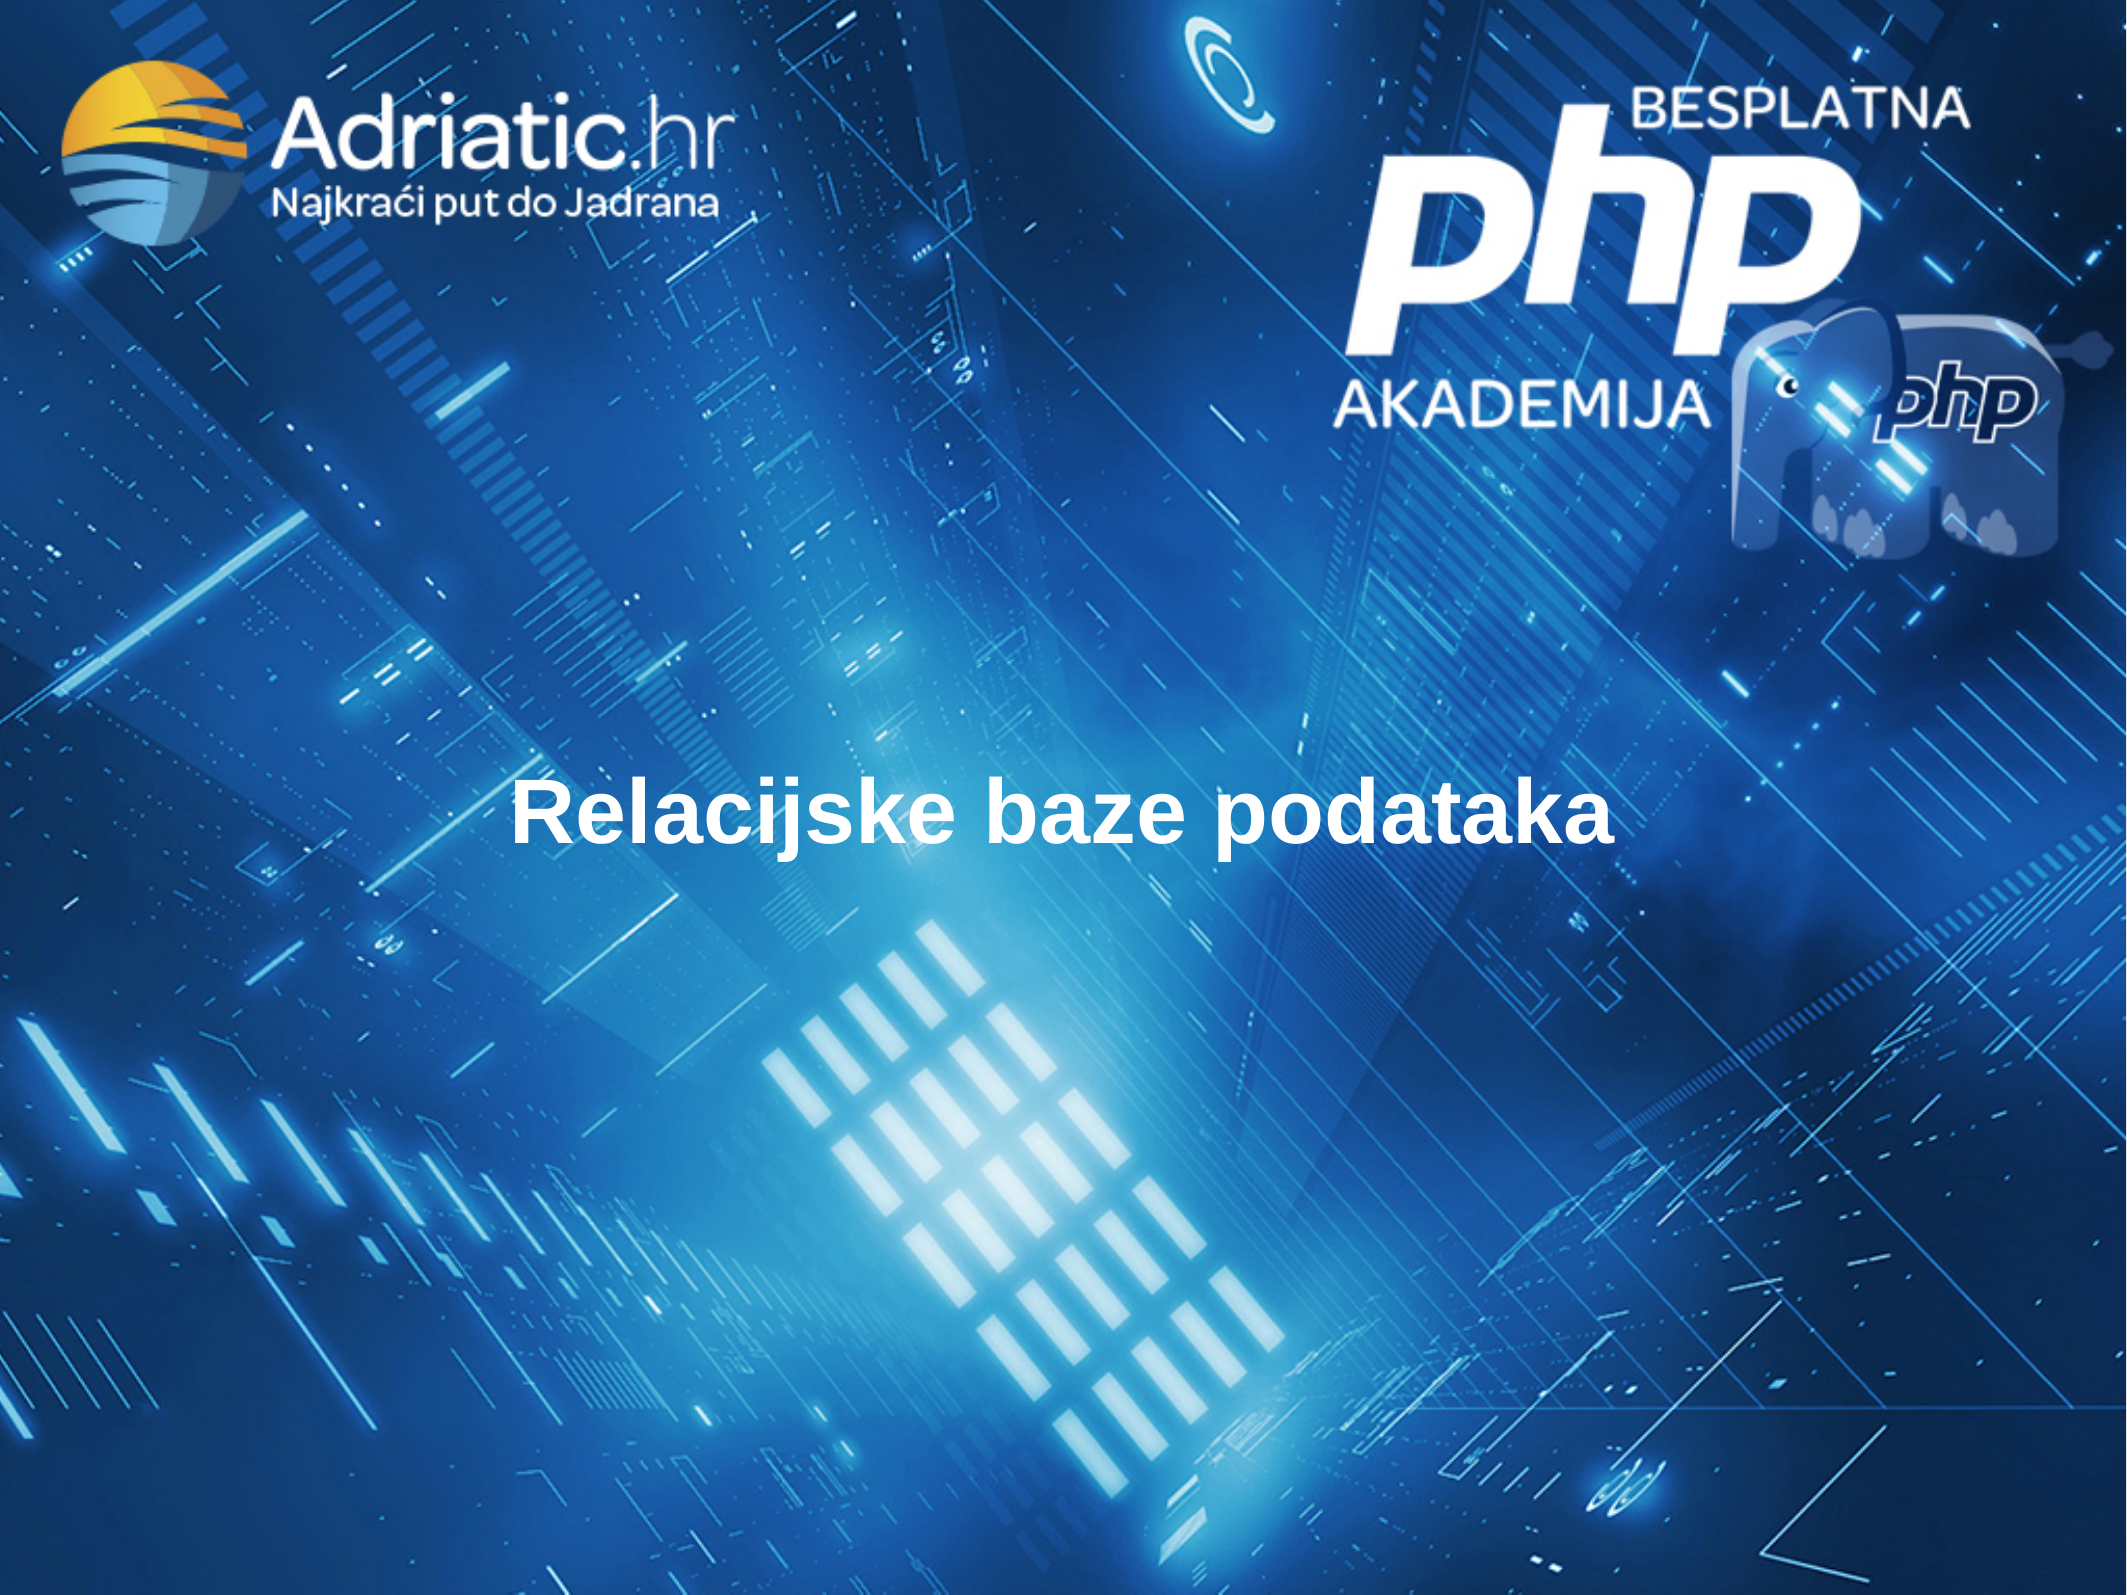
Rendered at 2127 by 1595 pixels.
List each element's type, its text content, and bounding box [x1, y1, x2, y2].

picture [0, 0, 2127, 1595]
title Relacijske baze podataka [106, 678, 2020, 945]
